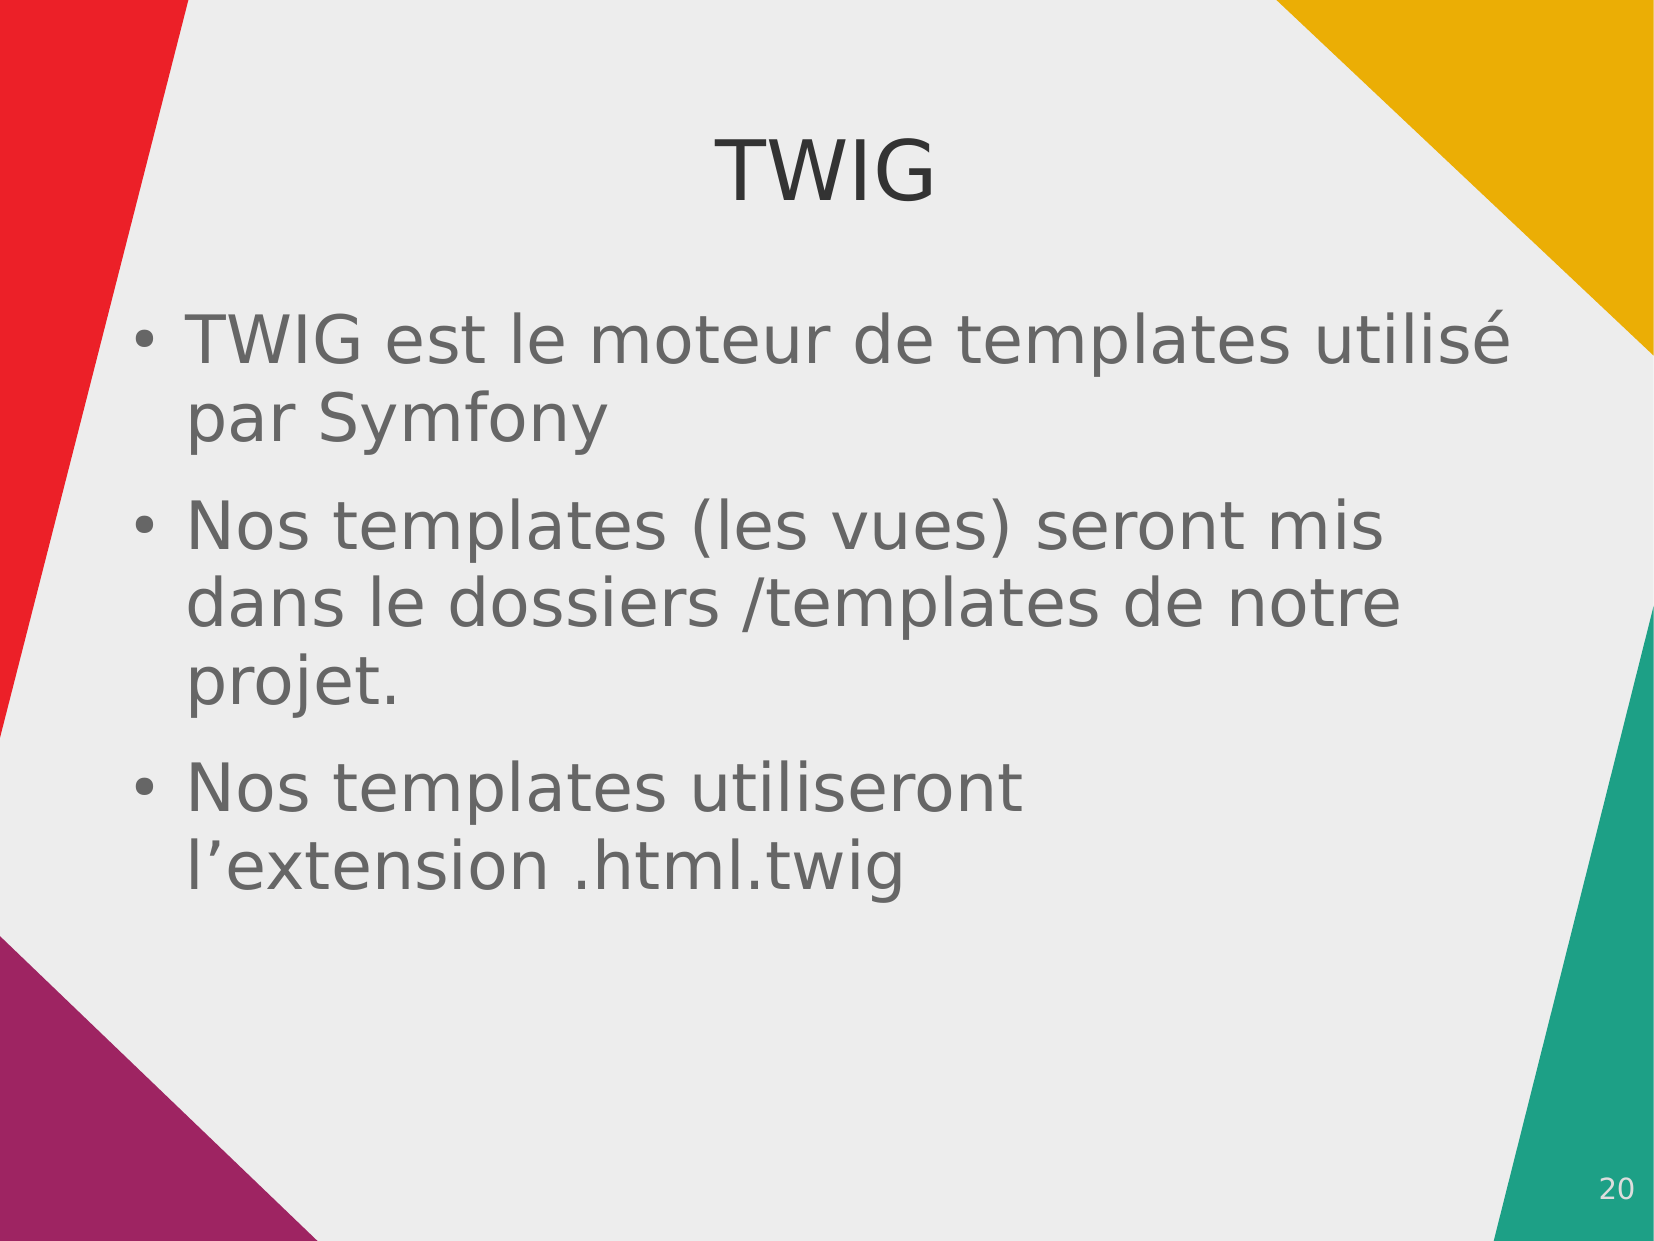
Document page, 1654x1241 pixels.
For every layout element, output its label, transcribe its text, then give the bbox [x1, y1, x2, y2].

title TWIG [114, 73, 1539, 271]
list TWIG est le moteur de templates utilisé par Symfony Nos templates (les vues) seront mis dans le dossiers /templates de notre projet. Nos templates utiliseront l’extension .html.twig [114, 302, 1539, 1033]
